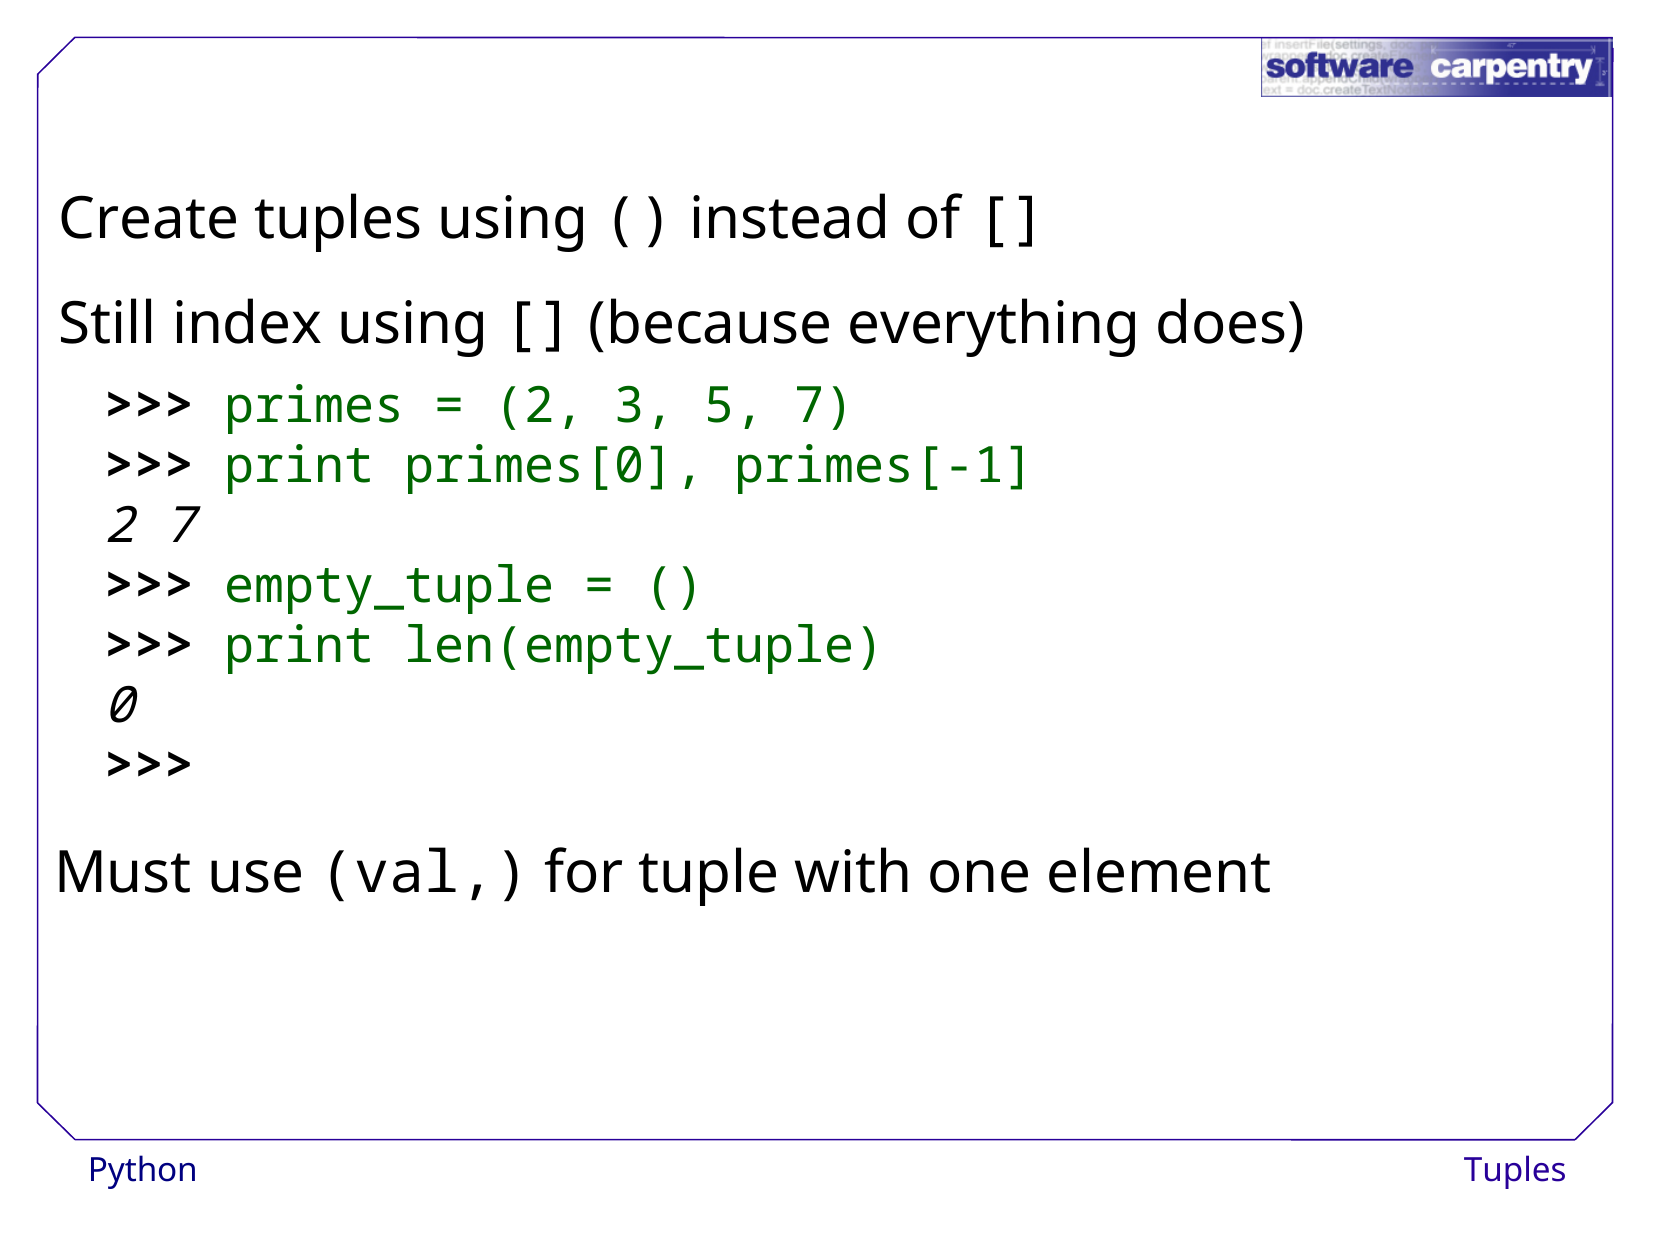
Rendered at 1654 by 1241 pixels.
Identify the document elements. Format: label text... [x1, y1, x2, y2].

picture [1261, 39, 1613, 97]
text_box >>> primes = (2, 3, 5, 7) >>> print primes[0], primes[-1] 2 7 >>> empty_tuple = () >>> print len(empty_tuple) 0 >>> [89, 364, 1167, 791]
text_box Create tuples using () instead of [] Still index using [] (because everything does) [44, 137, 1470, 364]
text_box Must use (val,) for tuple with one element [39, 791, 1437, 912]
